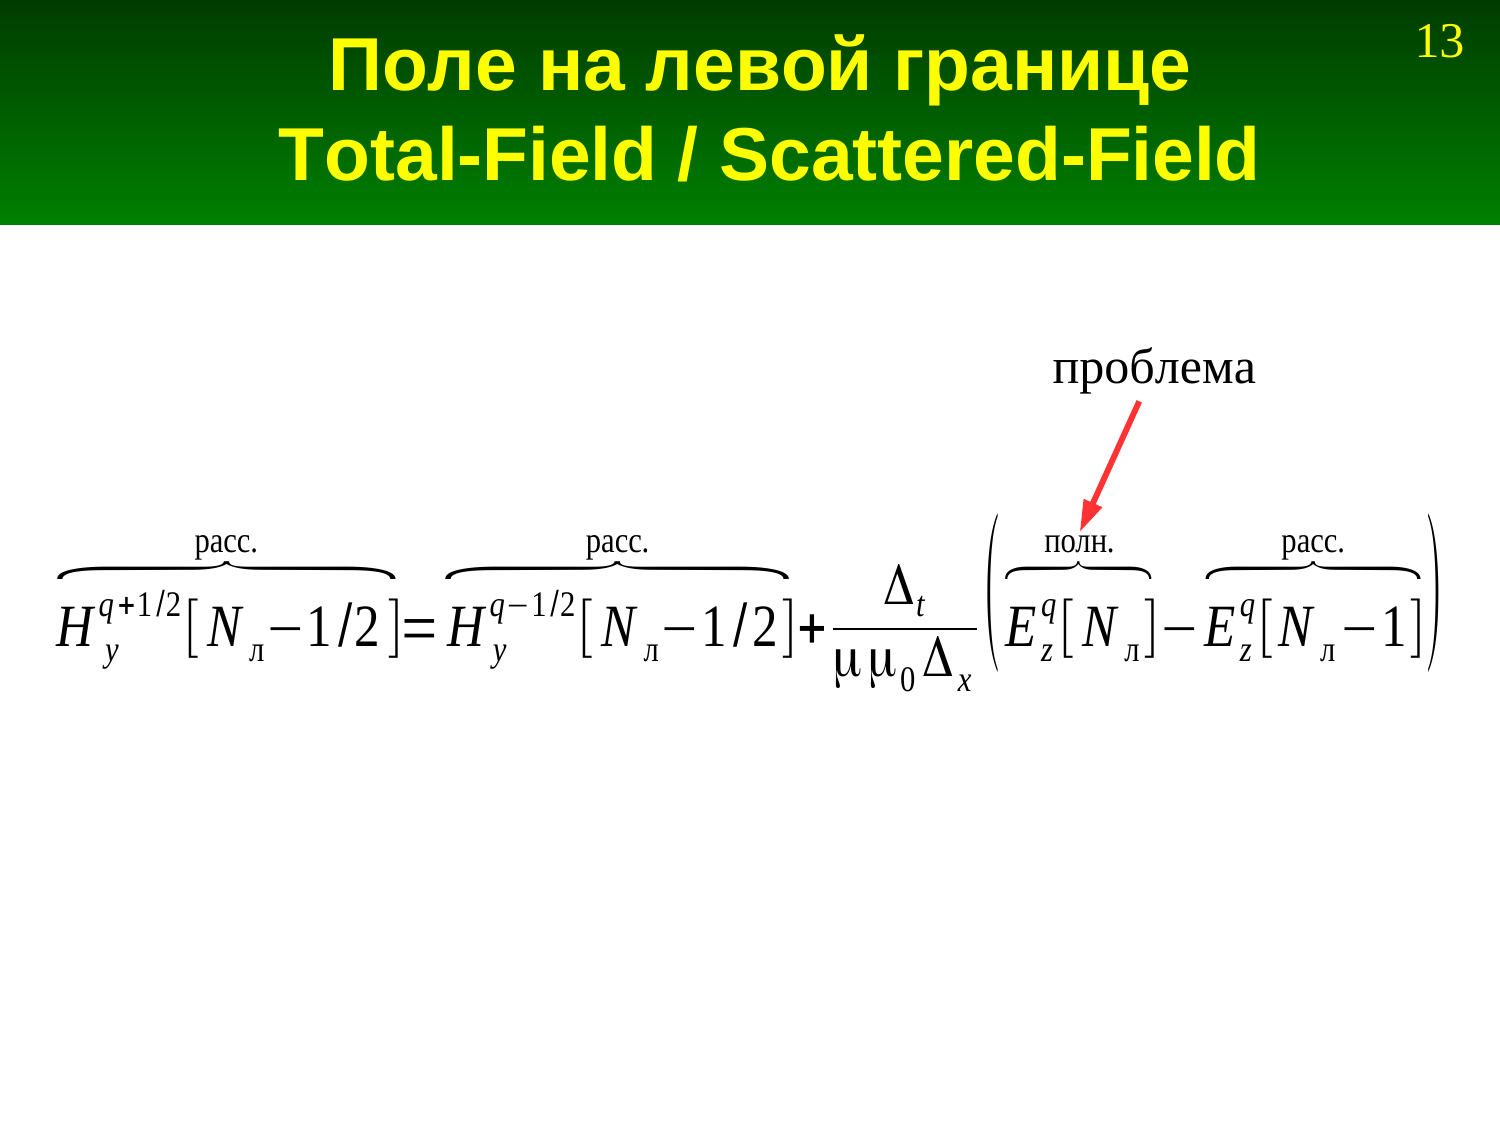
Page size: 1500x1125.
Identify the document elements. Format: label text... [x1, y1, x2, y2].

text_box проблема [1038, 326, 1272, 402]
chart [37, 510, 1456, 700]
title Поле на левой границе Total-Field / Scattered-Field [100, 7, 1441, 204]
